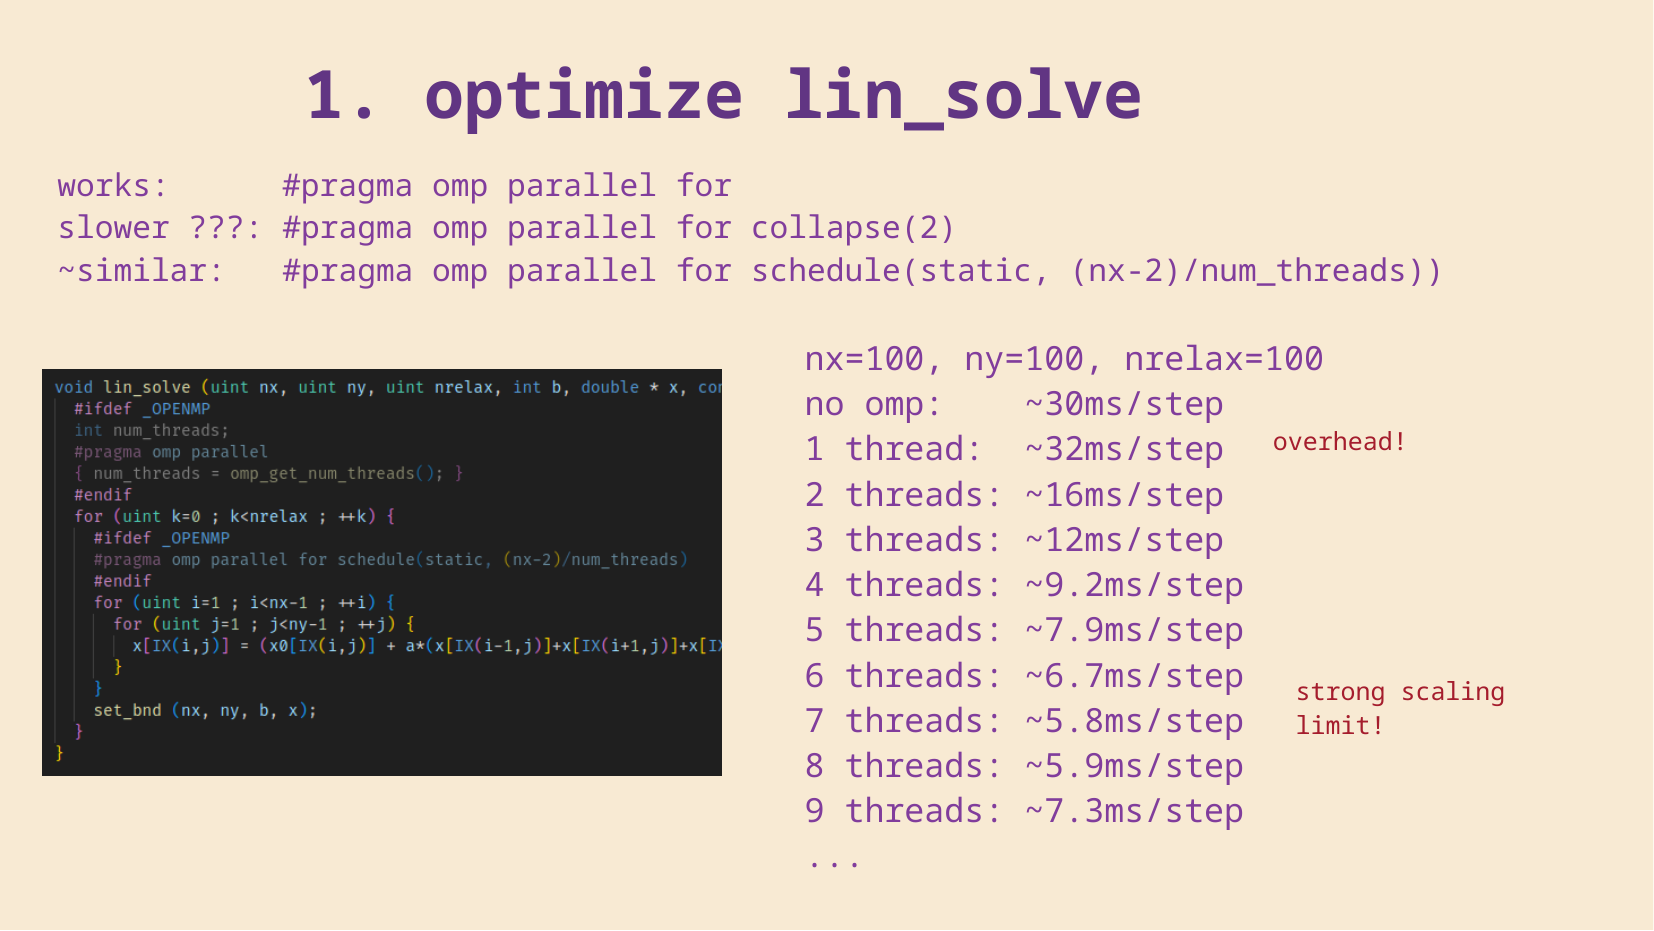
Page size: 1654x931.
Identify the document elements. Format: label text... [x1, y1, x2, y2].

text_box strong scaling limit! [1280, 666, 1557, 743]
text_box works: #pragma omp parallel for slower ???: #pragma omp parallel for collapse(2) ~similar: #pragma omp parallel for schedule(static, (nx-2)/num_threads)) [42, 155, 1654, 285]
text_box nx=100, ny=100, nrelax=100 no omp: ~30ms/step 1 thread: ~32ms/step 2 threads: ~16ms/step 3 threads: ~12ms/step 4 threads: ~9.2ms/step 5 threads: ~7.9ms/step 6 threads: ~6.7ms/step 7 threads: ~5.8ms/step 8 threads: ~5.9ms/step 9 threads: ~7.3ms/step ... [789, 327, 1495, 835]
text_box overhead! [1258, 416, 1534, 462]
picture [42, 369, 722, 776]
title 1. optimize lin_solve [52, 30, 1397, 155]
